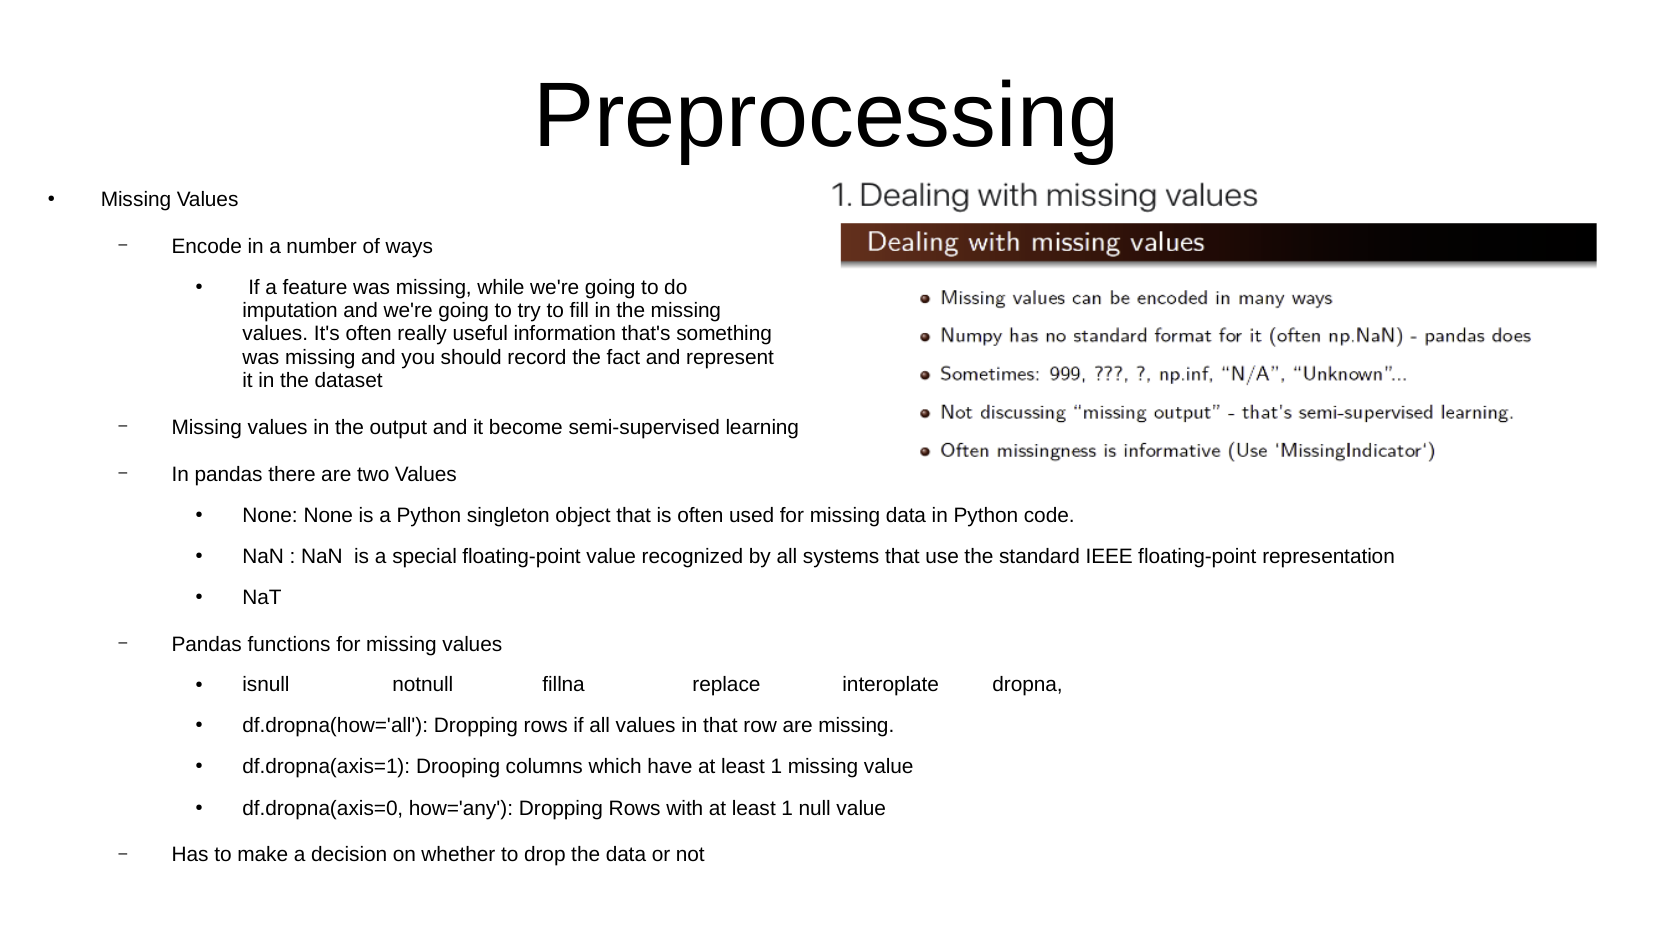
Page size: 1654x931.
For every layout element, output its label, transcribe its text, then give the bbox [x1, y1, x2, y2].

picture [810, 177, 1639, 481]
list Missing Values Encode in a number of ways If a feature was missing, while we're going to do imputation and we're going to try to fill in the missing values. It's often really useful information that's something was missing and you should record the fact and represent it in the dataset Missing values in the output and it become semi-supervised learning In pandas there are two Values None: None is a Python singleton object that is often used for missing data in Python code. NaN : NaN is a special floating-point value recognized by all systems that use the standard IEEE floating-point representation NaT Pandas functions for missing values isnull notnull fillna replace interoplate dropna, df.dropna(how='all'): Dropping rows if all values in that row are missing. df.dropna(axis=1): Drooping columns which have at least 1 missing value df.dropna(axis=0, how='any'): Dropping Rows with at least 1 null value Has to make a decision on whether to drop the data or not [30, 187, 1654, 871]
title Preprocessing [82, 37, 1571, 187]
